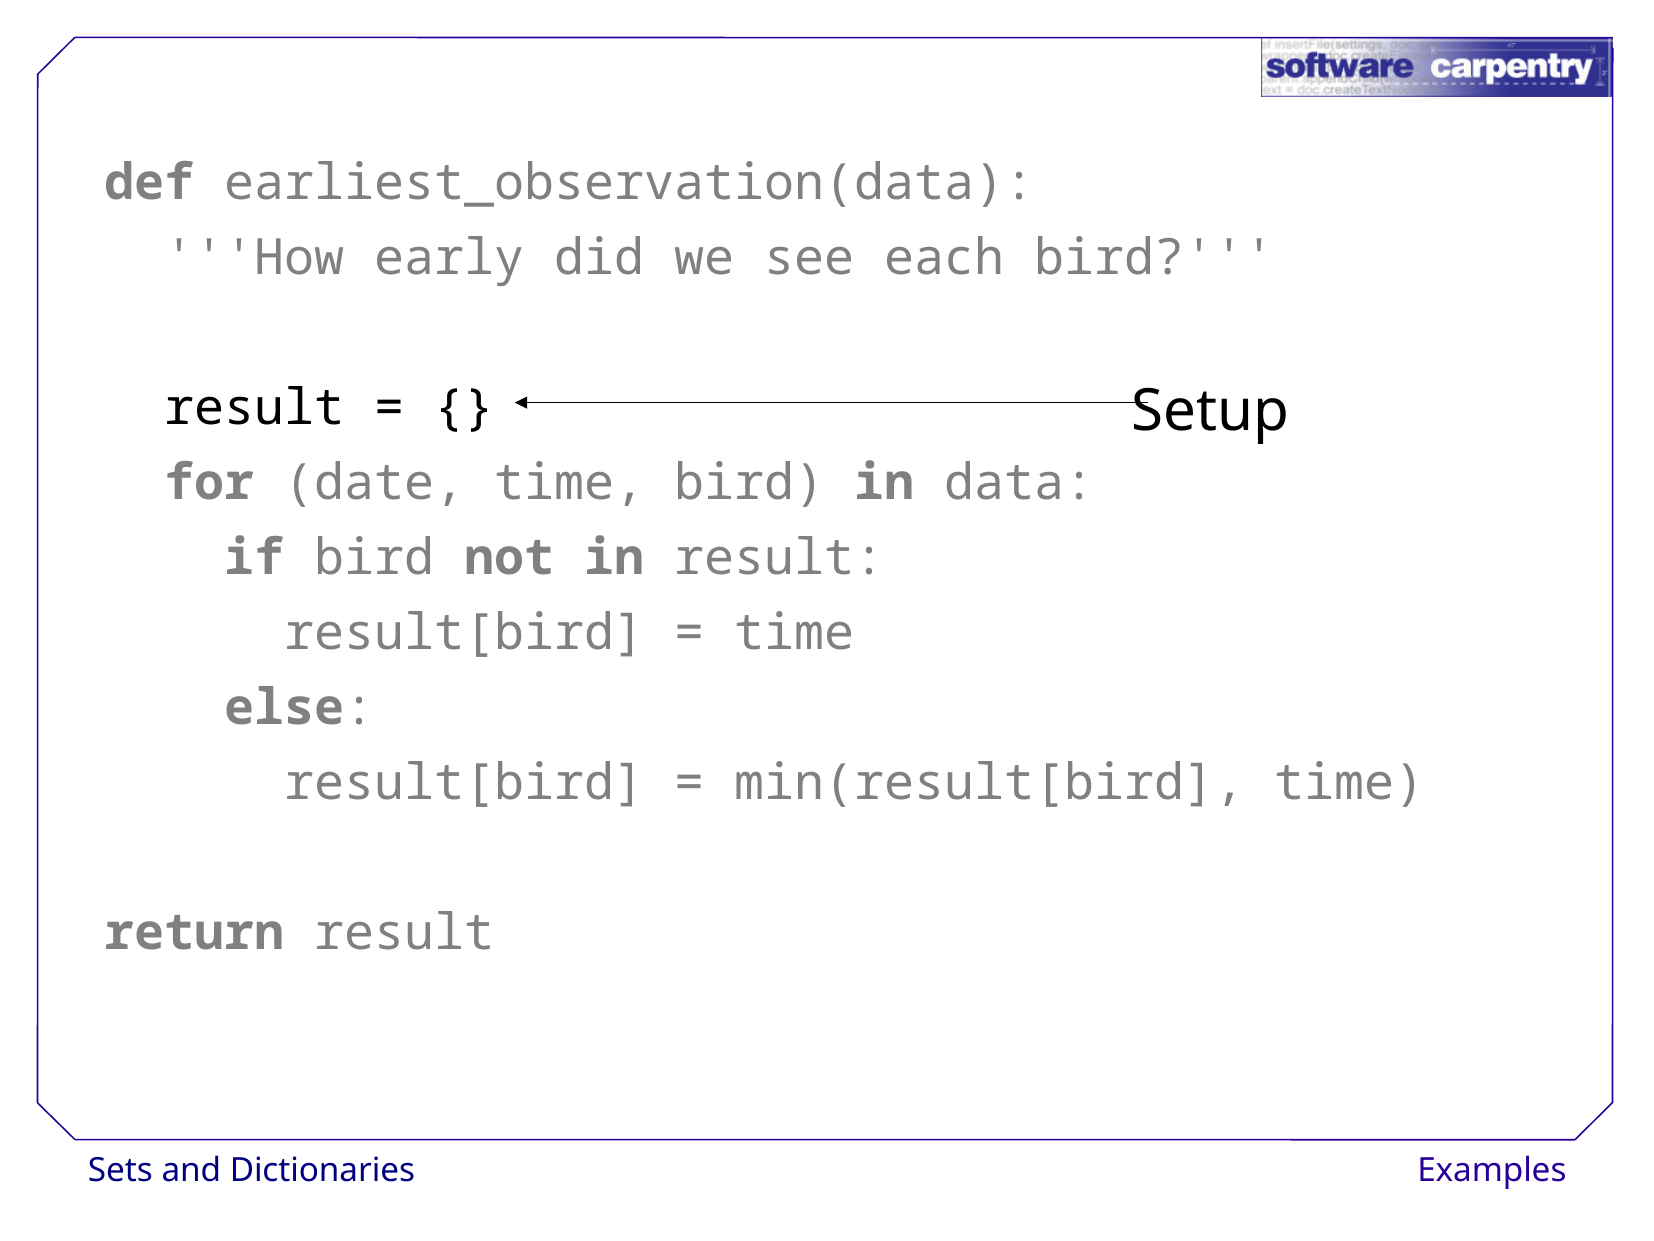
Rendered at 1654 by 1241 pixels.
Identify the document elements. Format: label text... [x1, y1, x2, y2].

text_box def earliest_observation(data): '''How early did we see each bird?''' result = {} for (date, time, bird) in data: if bird not in result: result[bird] = time else: result[bird] = min(result[bird], time) return result [89, 126, 1512, 1058]
picture [1261, 39, 1613, 97]
text_box Setup [1116, 329, 1454, 451]
